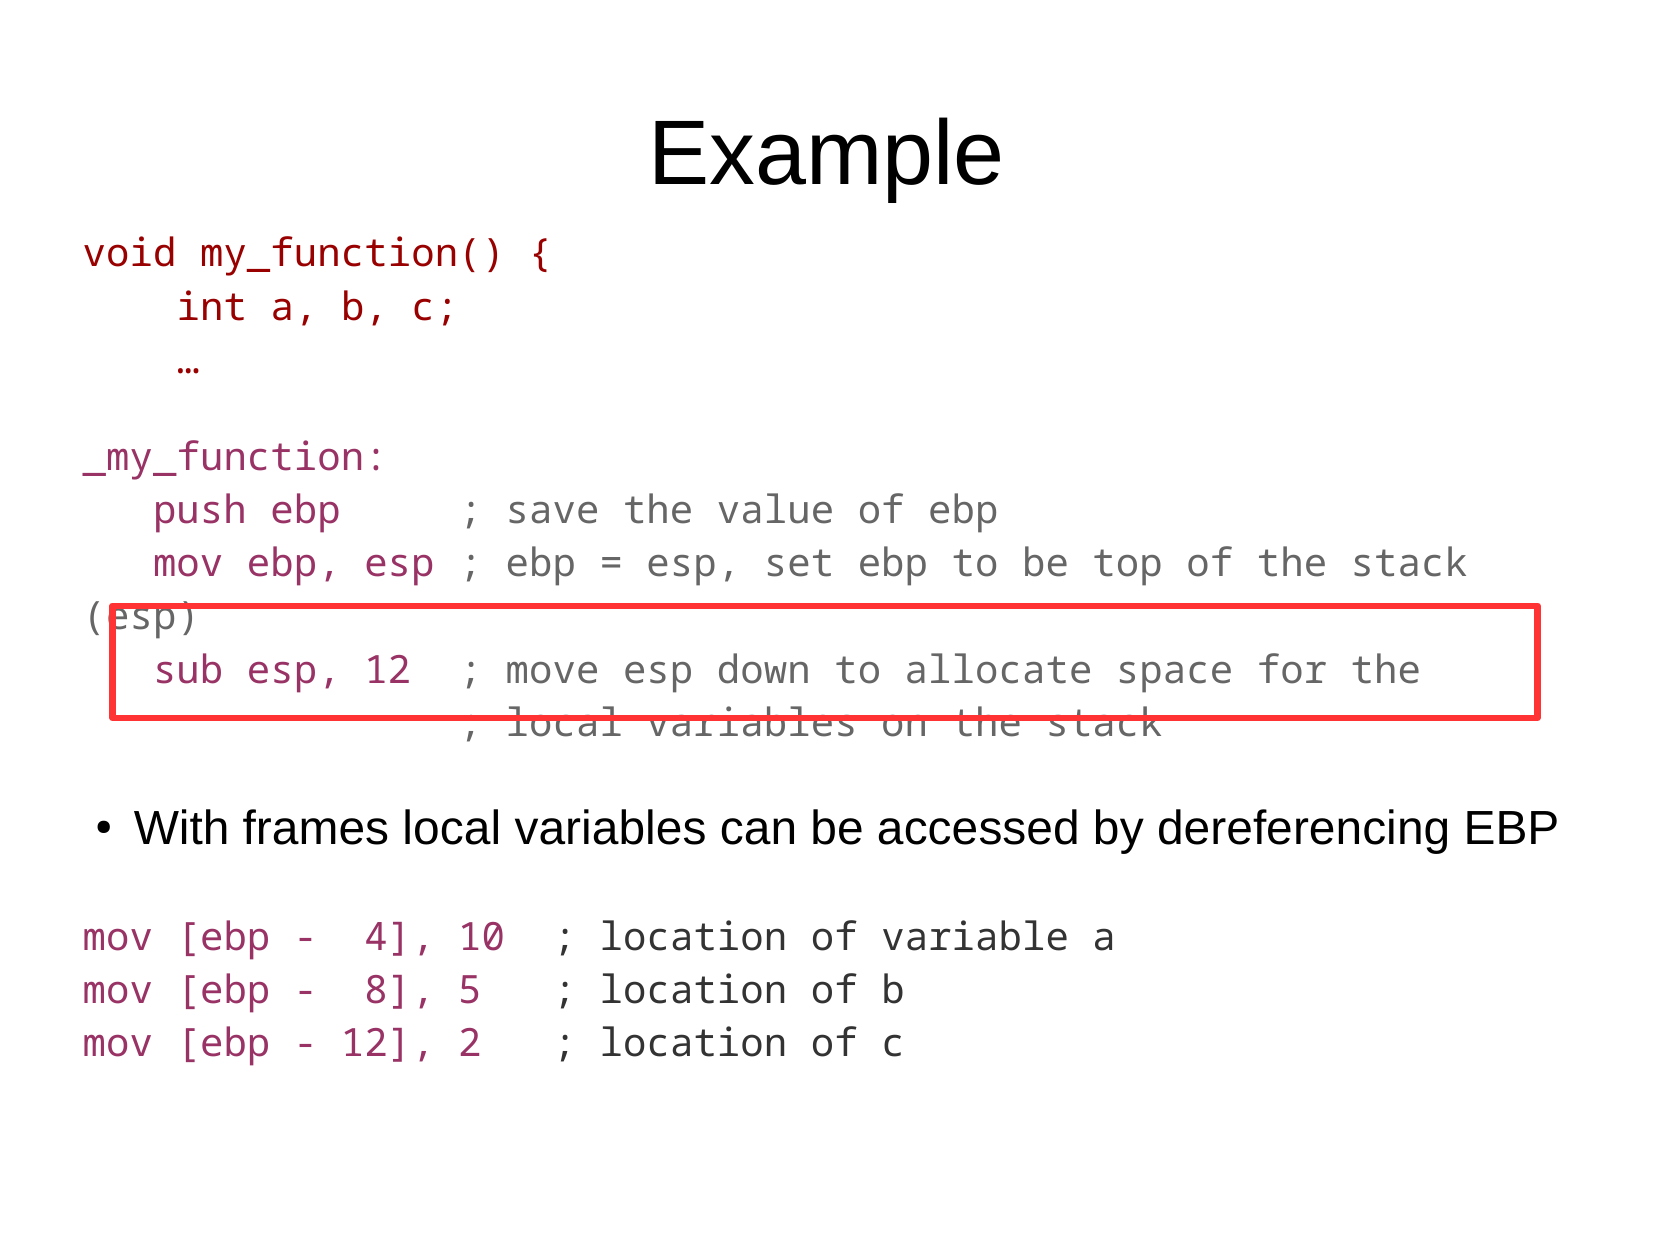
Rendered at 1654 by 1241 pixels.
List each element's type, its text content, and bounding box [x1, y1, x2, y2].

list void my_function() { int a, b, c; … _my_function: push ebp ; save the value of ebp mov ebp, esp ; ebp = esp, set ebp to be top of the stack (esp) sub esp, 12 ; move esp down to allocate space for the ; local variables on the stack With frames local variables can be accessed by dereferencing EBP mov [ebp - 4], 10 ; location of variable a mov [ebp - 8], 5 ; location of b mov [ebp - 12], 2 ; location of c [82, 225, 1571, 1109]
title Example [82, 49, 1571, 225]
